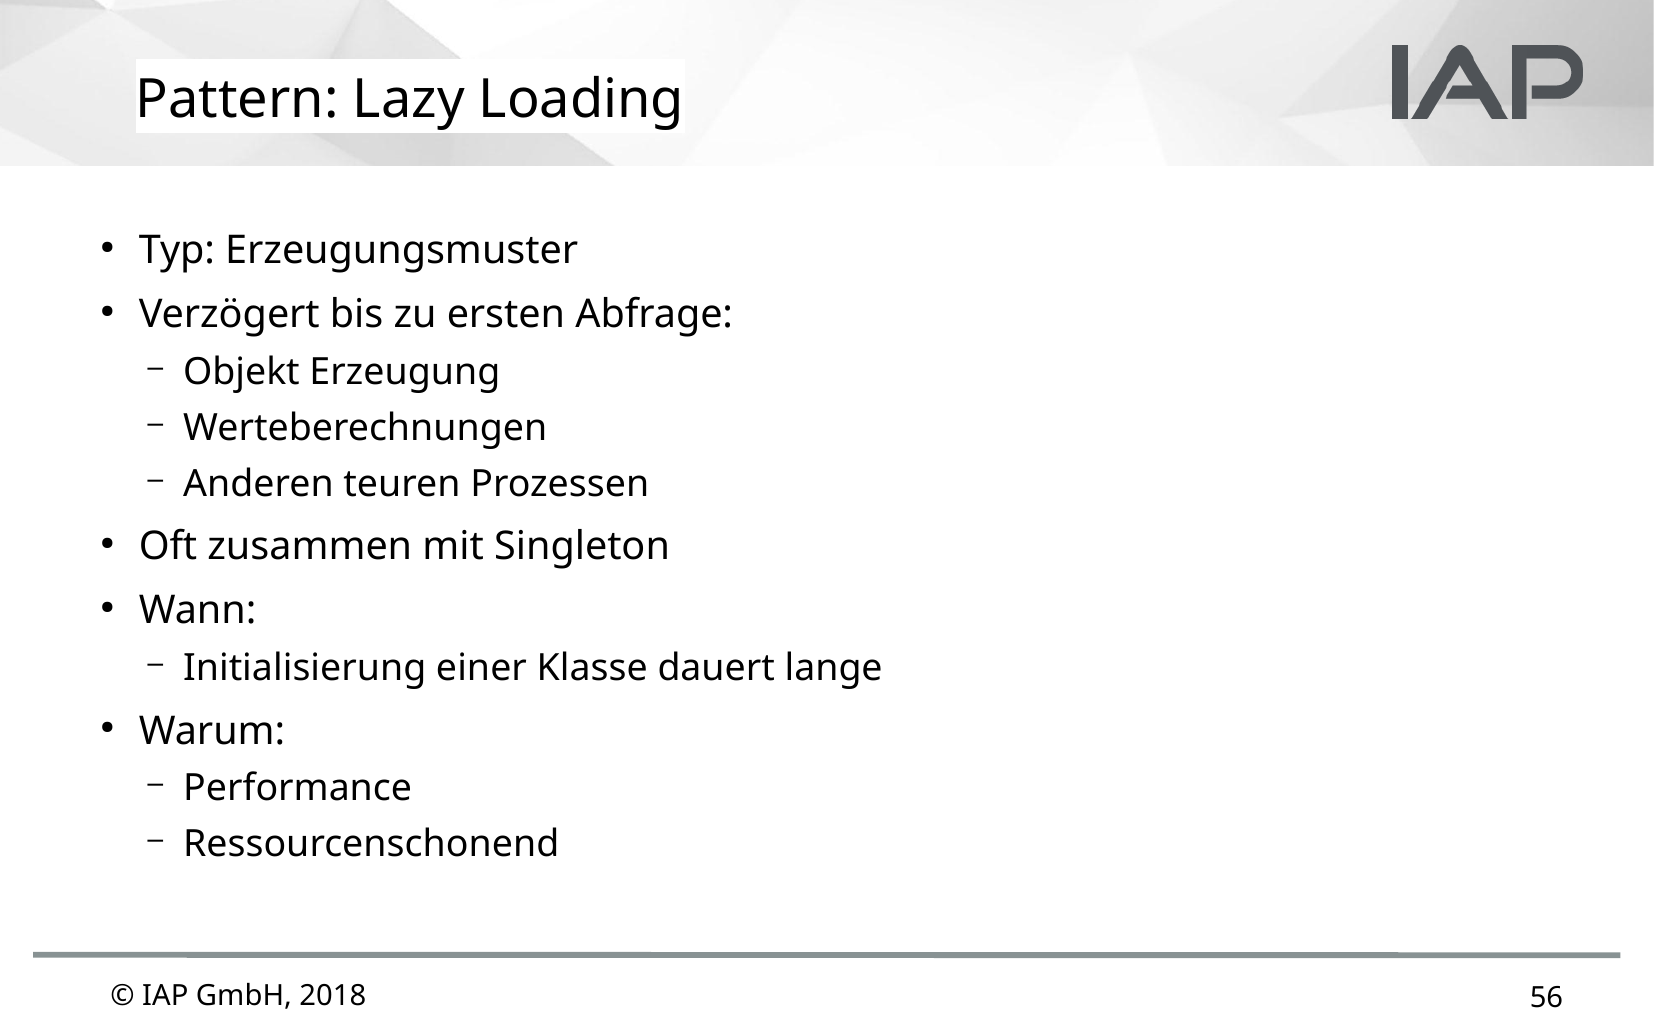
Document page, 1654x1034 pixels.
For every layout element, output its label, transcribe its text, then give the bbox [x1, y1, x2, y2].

picture [0, 0, 1654, 166]
title Pattern: Lazy Loading [135, 41, 1264, 152]
list Typ: Erzeugungsmuster Verzögert bis zu ersten Abfrage: Objekt Erzeugung Werteberechnungen Anderen teuren Prozessen Oft zusammen mit Singleton Wann: Initialisierung einer Klasse dauert lange Warum: Performance Ressourcenschonend [82, 221, 1571, 916]
